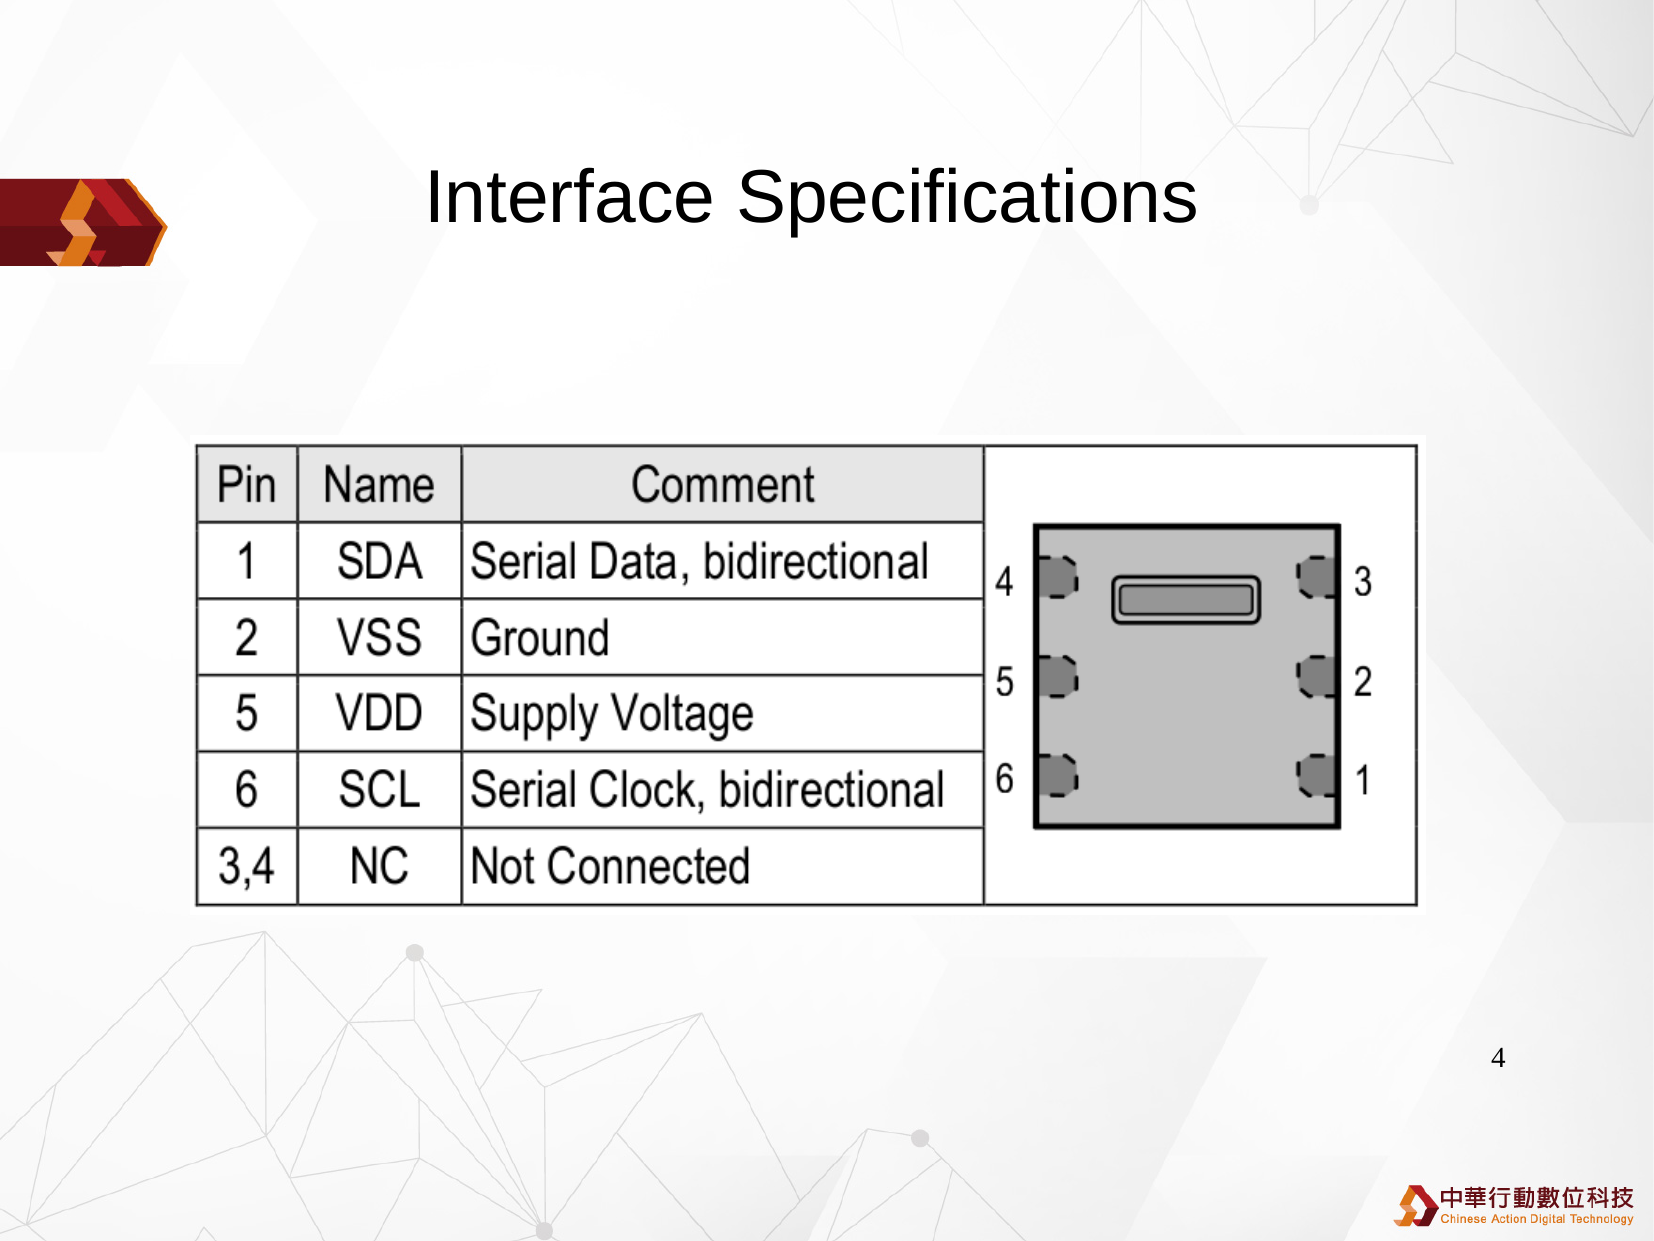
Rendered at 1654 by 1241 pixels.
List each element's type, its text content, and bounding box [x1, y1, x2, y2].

title Interface Specifications [118, 112, 1506, 281]
picture [0, 0, 1654, 1241]
